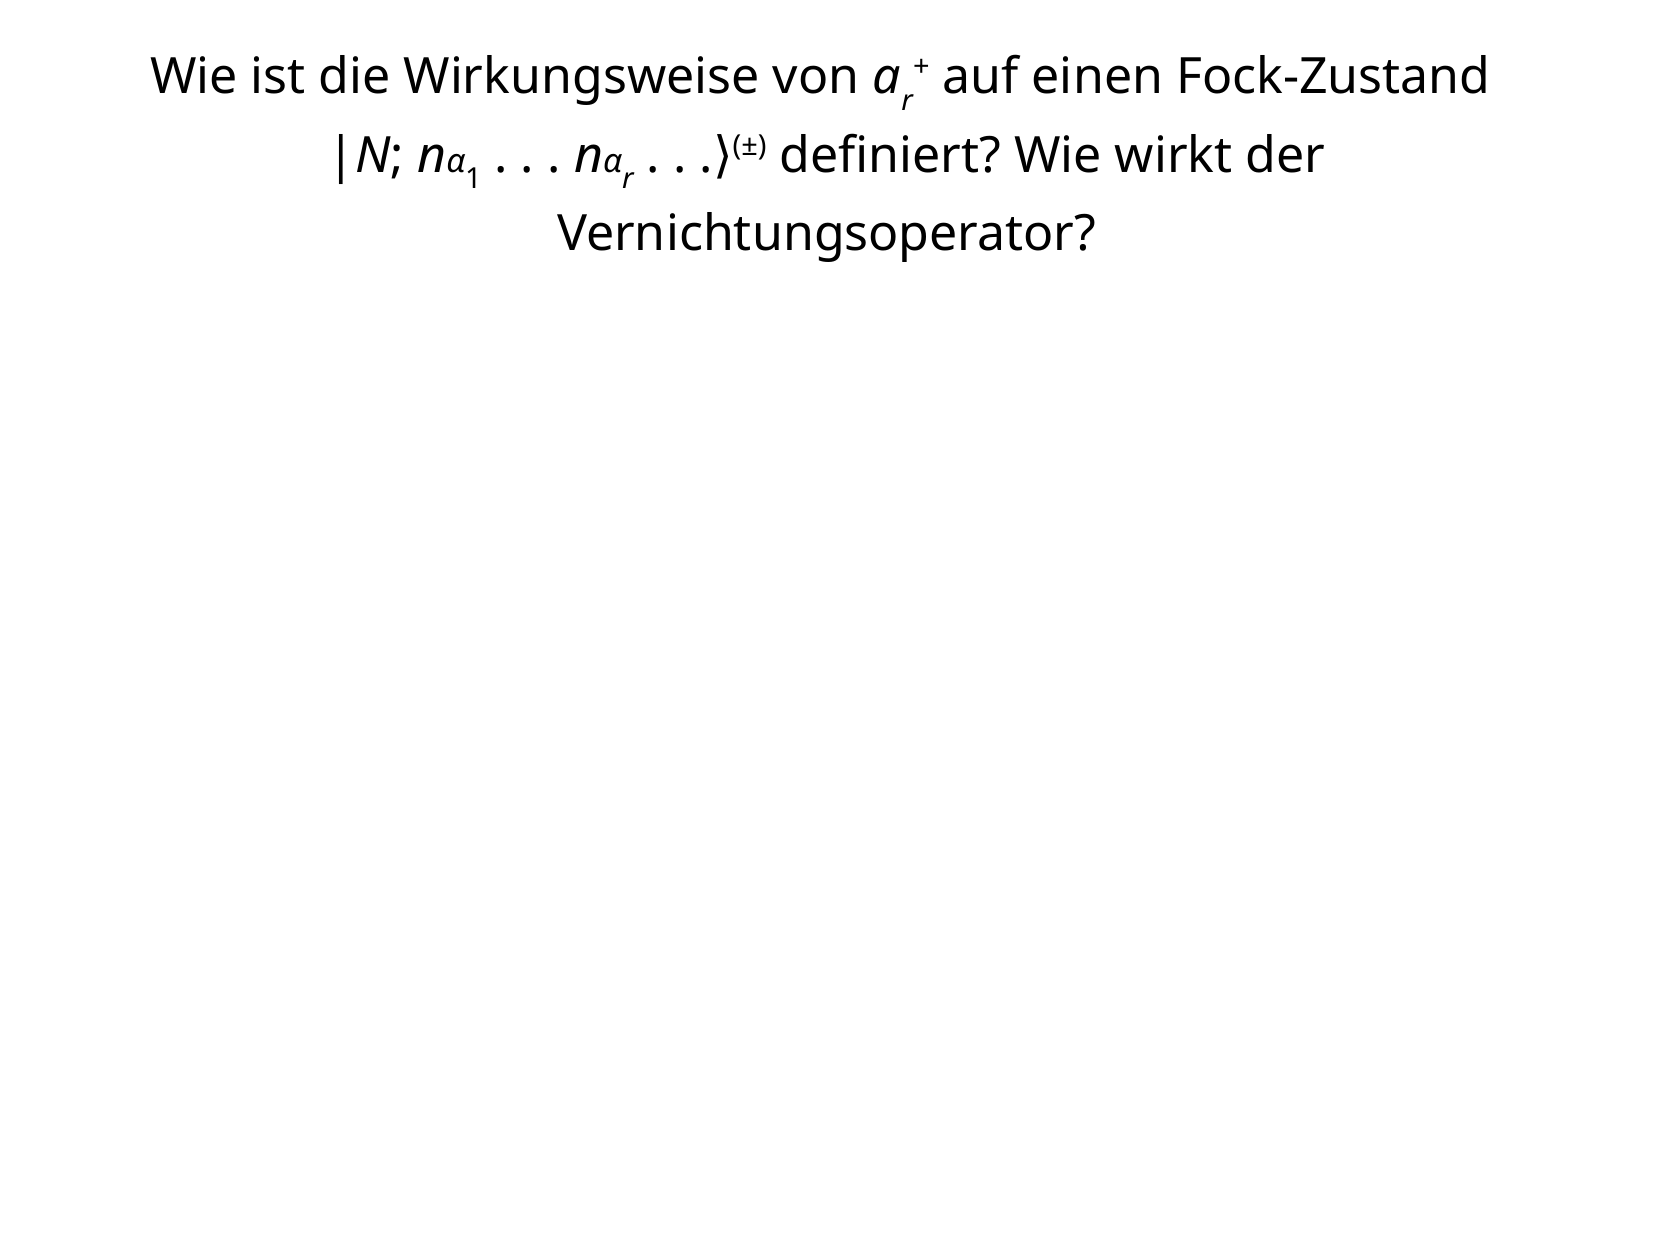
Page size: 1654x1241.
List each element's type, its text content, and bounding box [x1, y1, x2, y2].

title Wie ist die Wirkungsweise von ar+ auf einen Fock-Zustand |N; nα1 . . . nαr . . .⟩(±) definiert? Wie wirkt der Vernichtungsoperator? [82, 49, 1571, 257]
